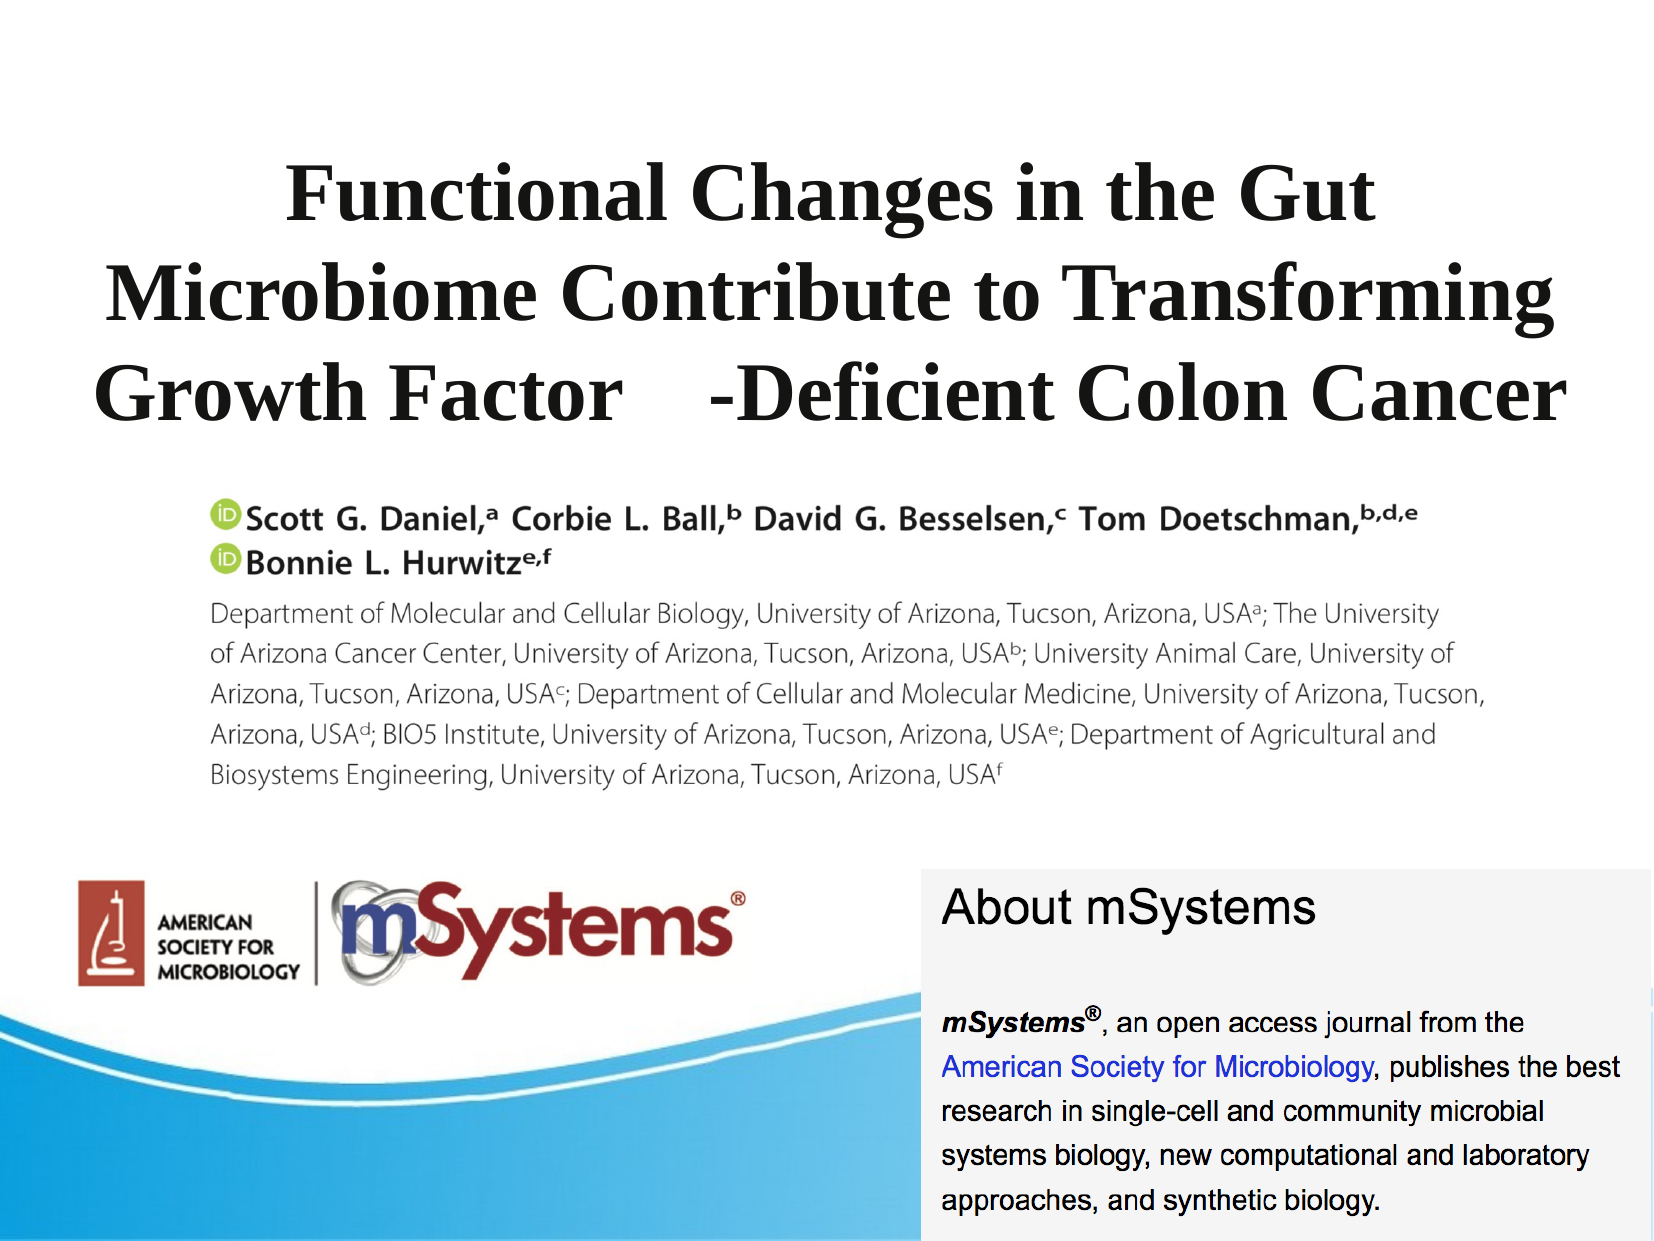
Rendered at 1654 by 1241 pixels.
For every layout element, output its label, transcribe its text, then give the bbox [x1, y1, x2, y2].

picture [0, 839, 1654, 1241]
text_box Functional Changes in the Gut Microbiome Contribute to Transforming Growth Factor 􏰀-Deficient Colon Cancer [86, 149, 1575, 426]
picture [187, 479, 1501, 820]
